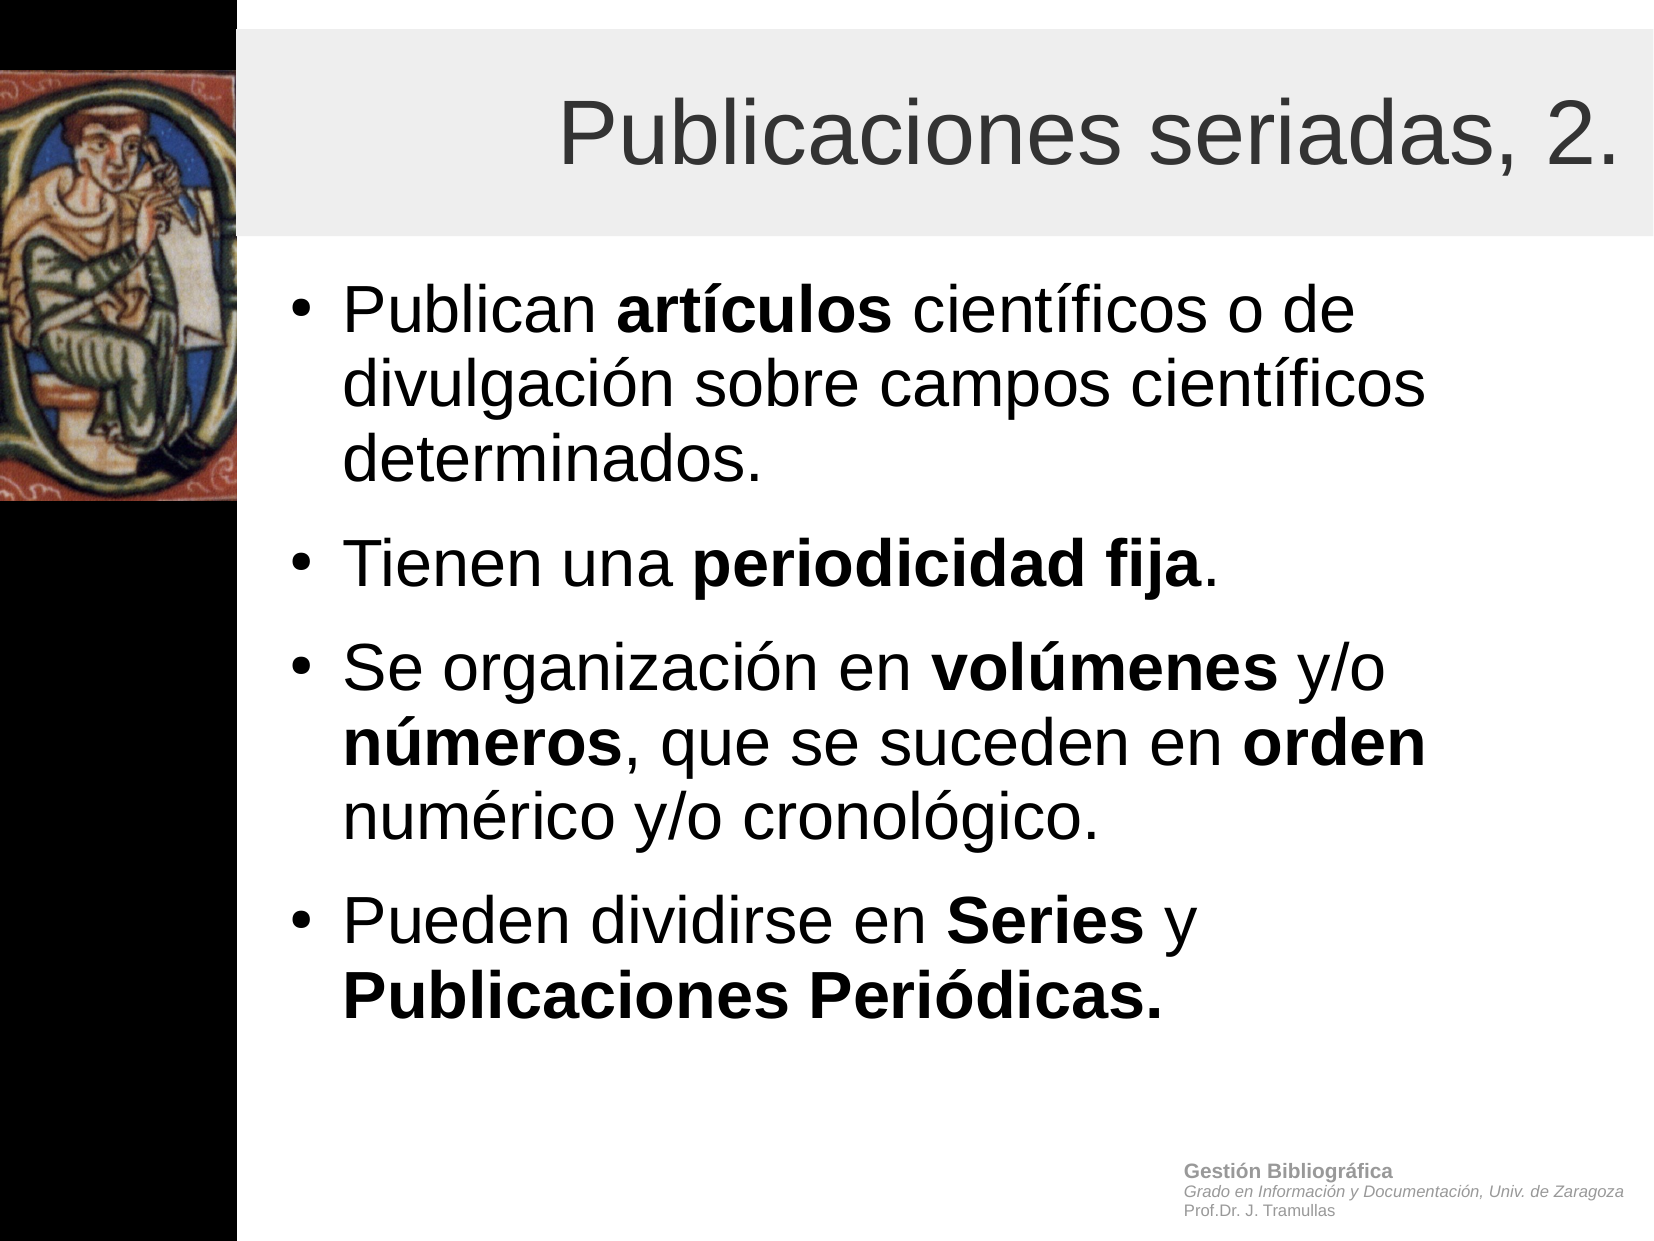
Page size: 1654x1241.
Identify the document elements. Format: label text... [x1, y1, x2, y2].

title Publicaciones seriadas, 2. [236, 29, 1654, 237]
list Publican artículos científicos o de divulgación sobre campos científicos determinados. Tienen una periodicidad fija. Se organización en volúmenes y/o números, que se suceden en orden numérico y/o cronológico. Pueden dividirse en Series y Publicaciones Periódicas. [271, 271, 1619, 1134]
picture [0, 70, 237, 501]
